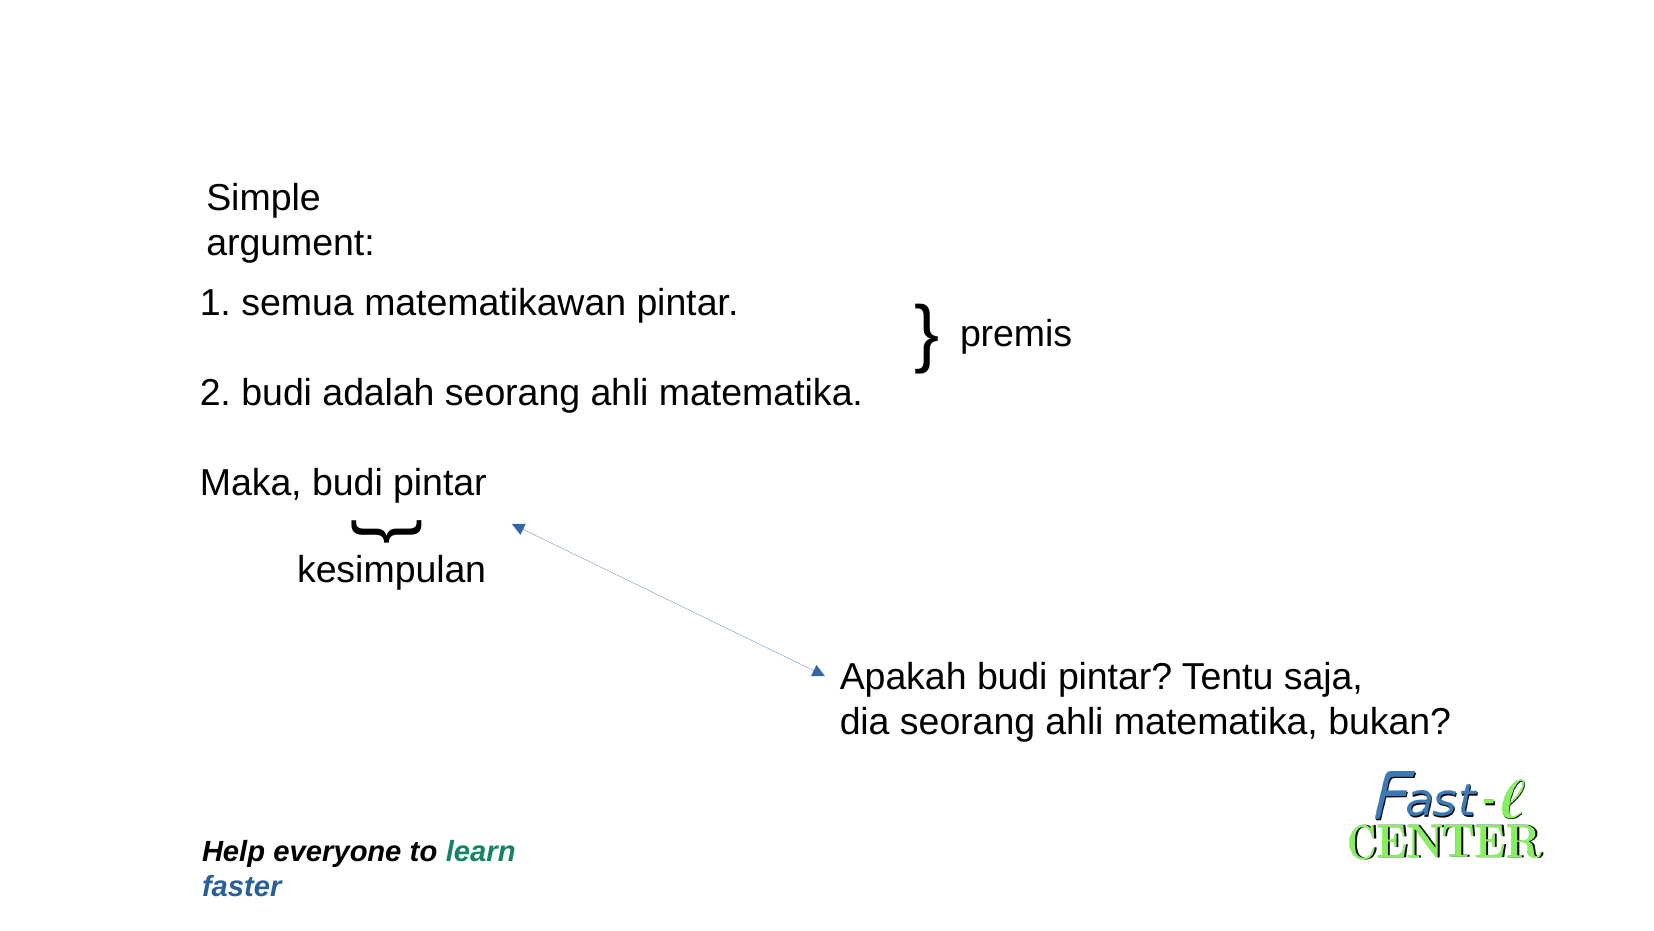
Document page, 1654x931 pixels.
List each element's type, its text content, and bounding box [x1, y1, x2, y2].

text_box Simple argument: [191, 165, 515, 223]
text_box Help everyone to learn faster [187, 824, 619, 873]
text_box Apakah budi pintar? Tentu saja, dia seorang ahli matematika, bukan? [825, 644, 1538, 743]
text_box } [351, 527, 382, 537]
text_box kesimpulan [282, 537, 525, 594]
picture [1349, 771, 1544, 862]
text_box } [351, 504, 450, 537]
text_box premis [945, 302, 1088, 359]
text_box } [899, 276, 942, 375]
text_box 1. semua matematikawan pintar. 2. budi adalah seorang ahli matematika. Maka, budi pintar [184, 270, 900, 495]
